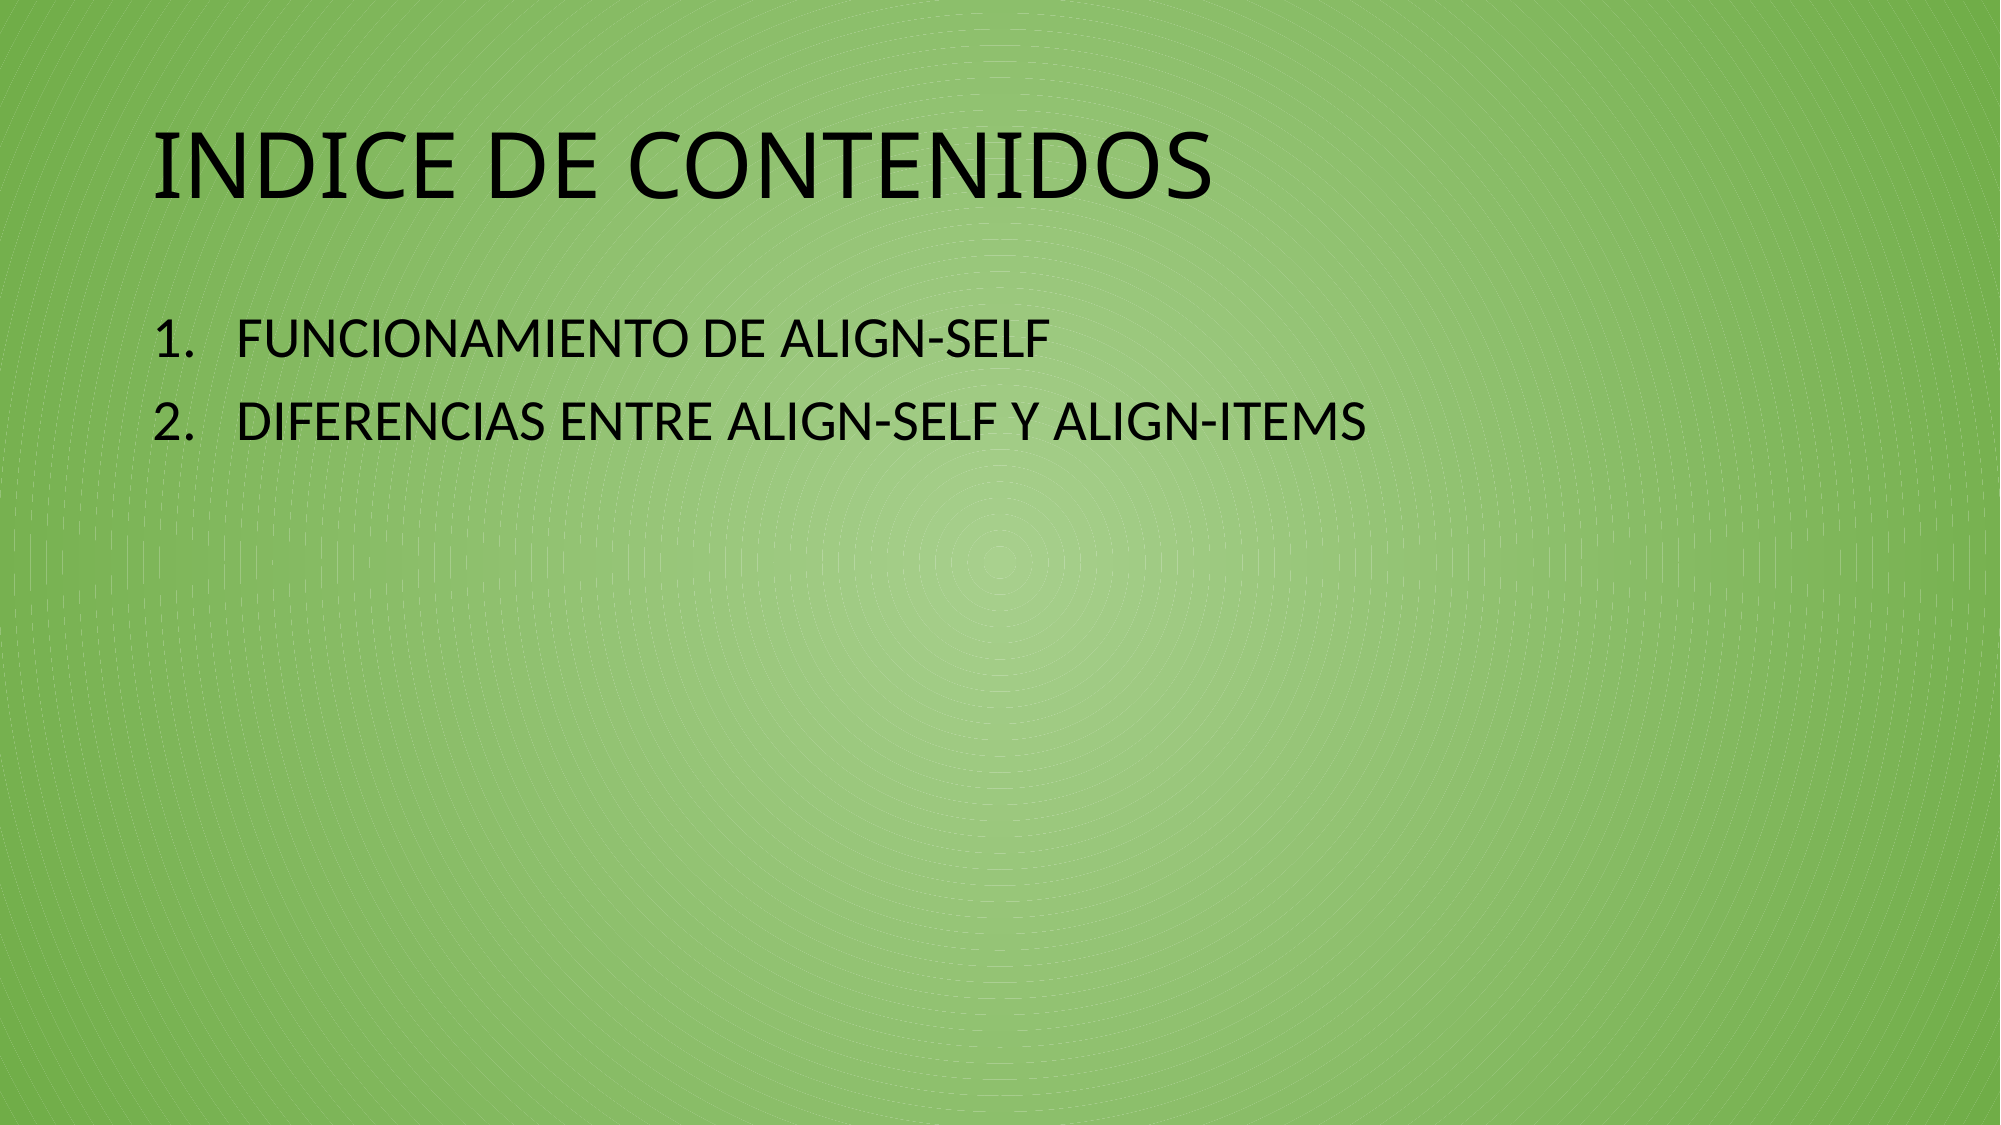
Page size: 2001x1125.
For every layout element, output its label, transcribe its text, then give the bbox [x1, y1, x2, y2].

title INDICE DE CONTENIDOS [137, 59, 1863, 278]
list FUNCIONAMIENTO DE ALIGN-SELF DIFERENCIAS ENTRE ALIGN-SELF Y ALIGN-ITEMS [137, 299, 1863, 1014]
